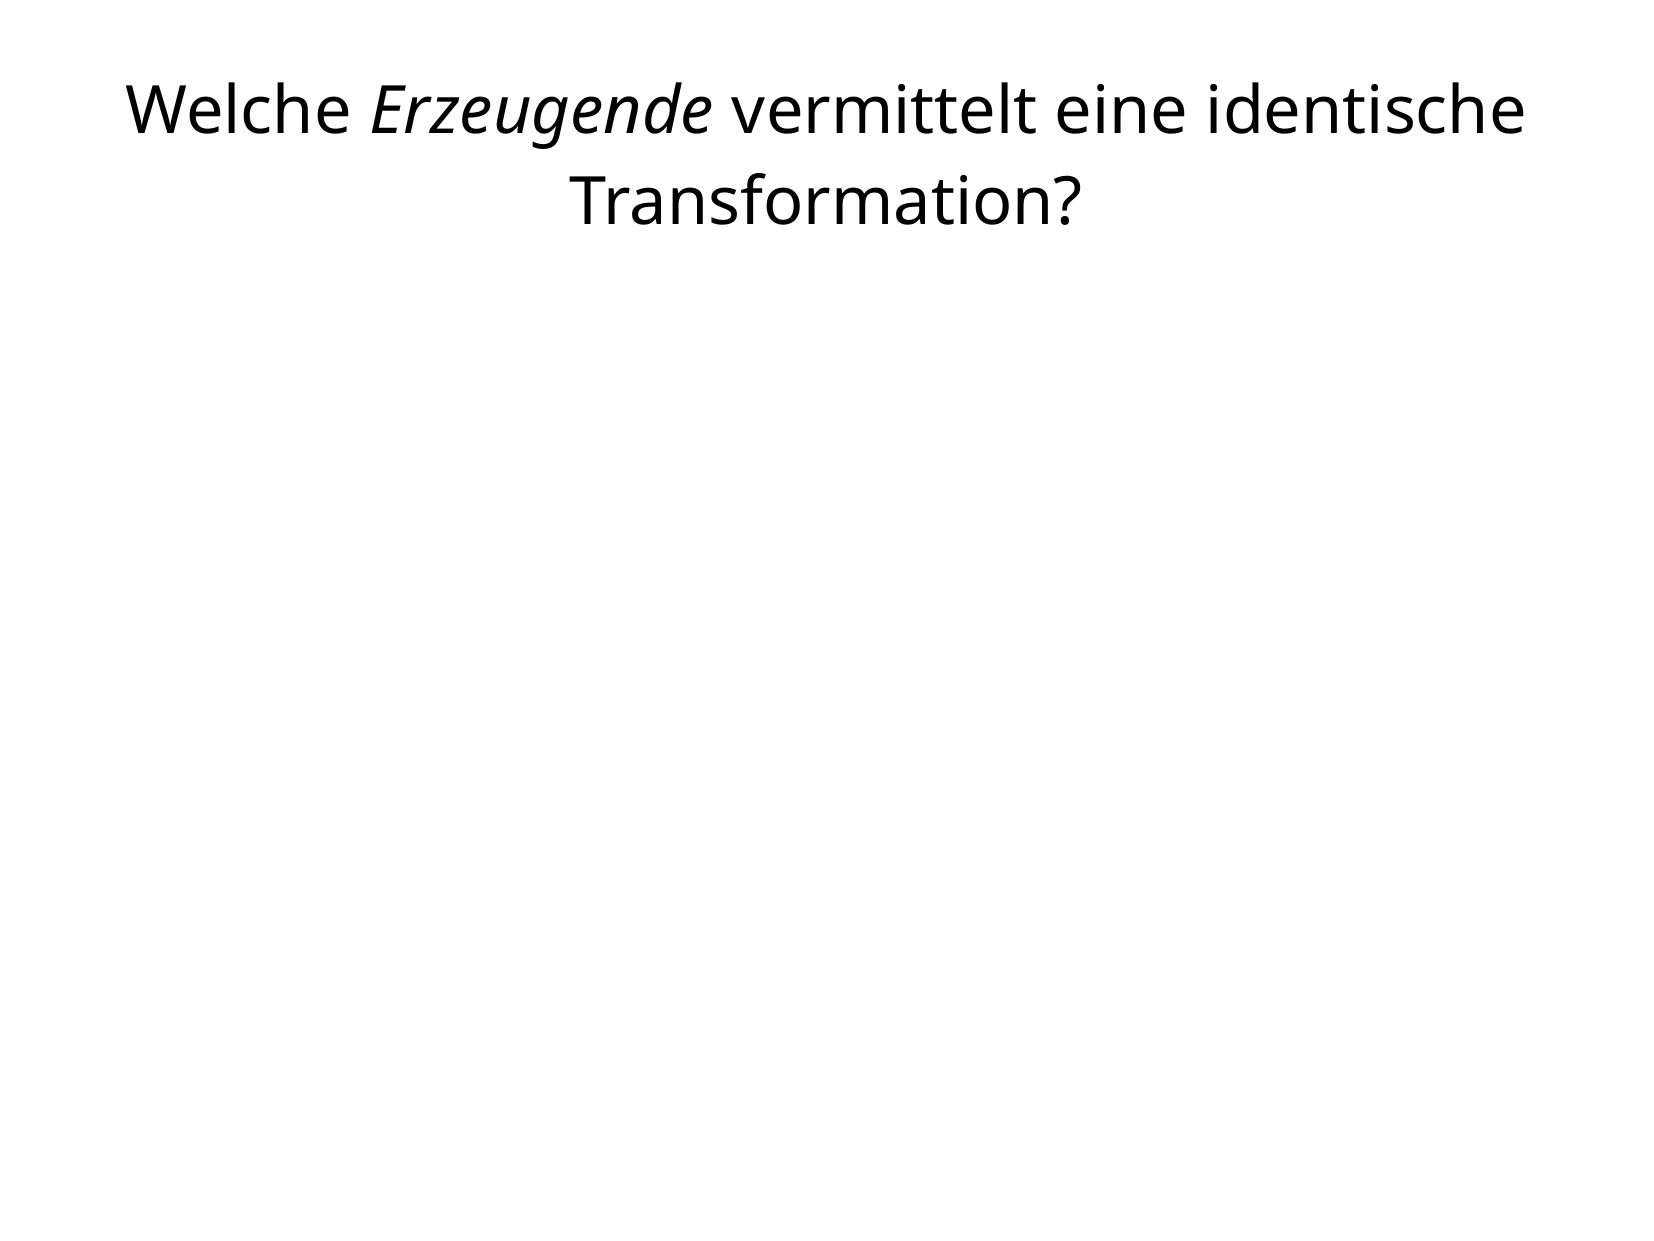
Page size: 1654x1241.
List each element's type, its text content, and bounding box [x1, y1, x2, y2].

title Welche Erzeugende vermittelt eine identische Transformation? [82, 49, 1571, 257]
